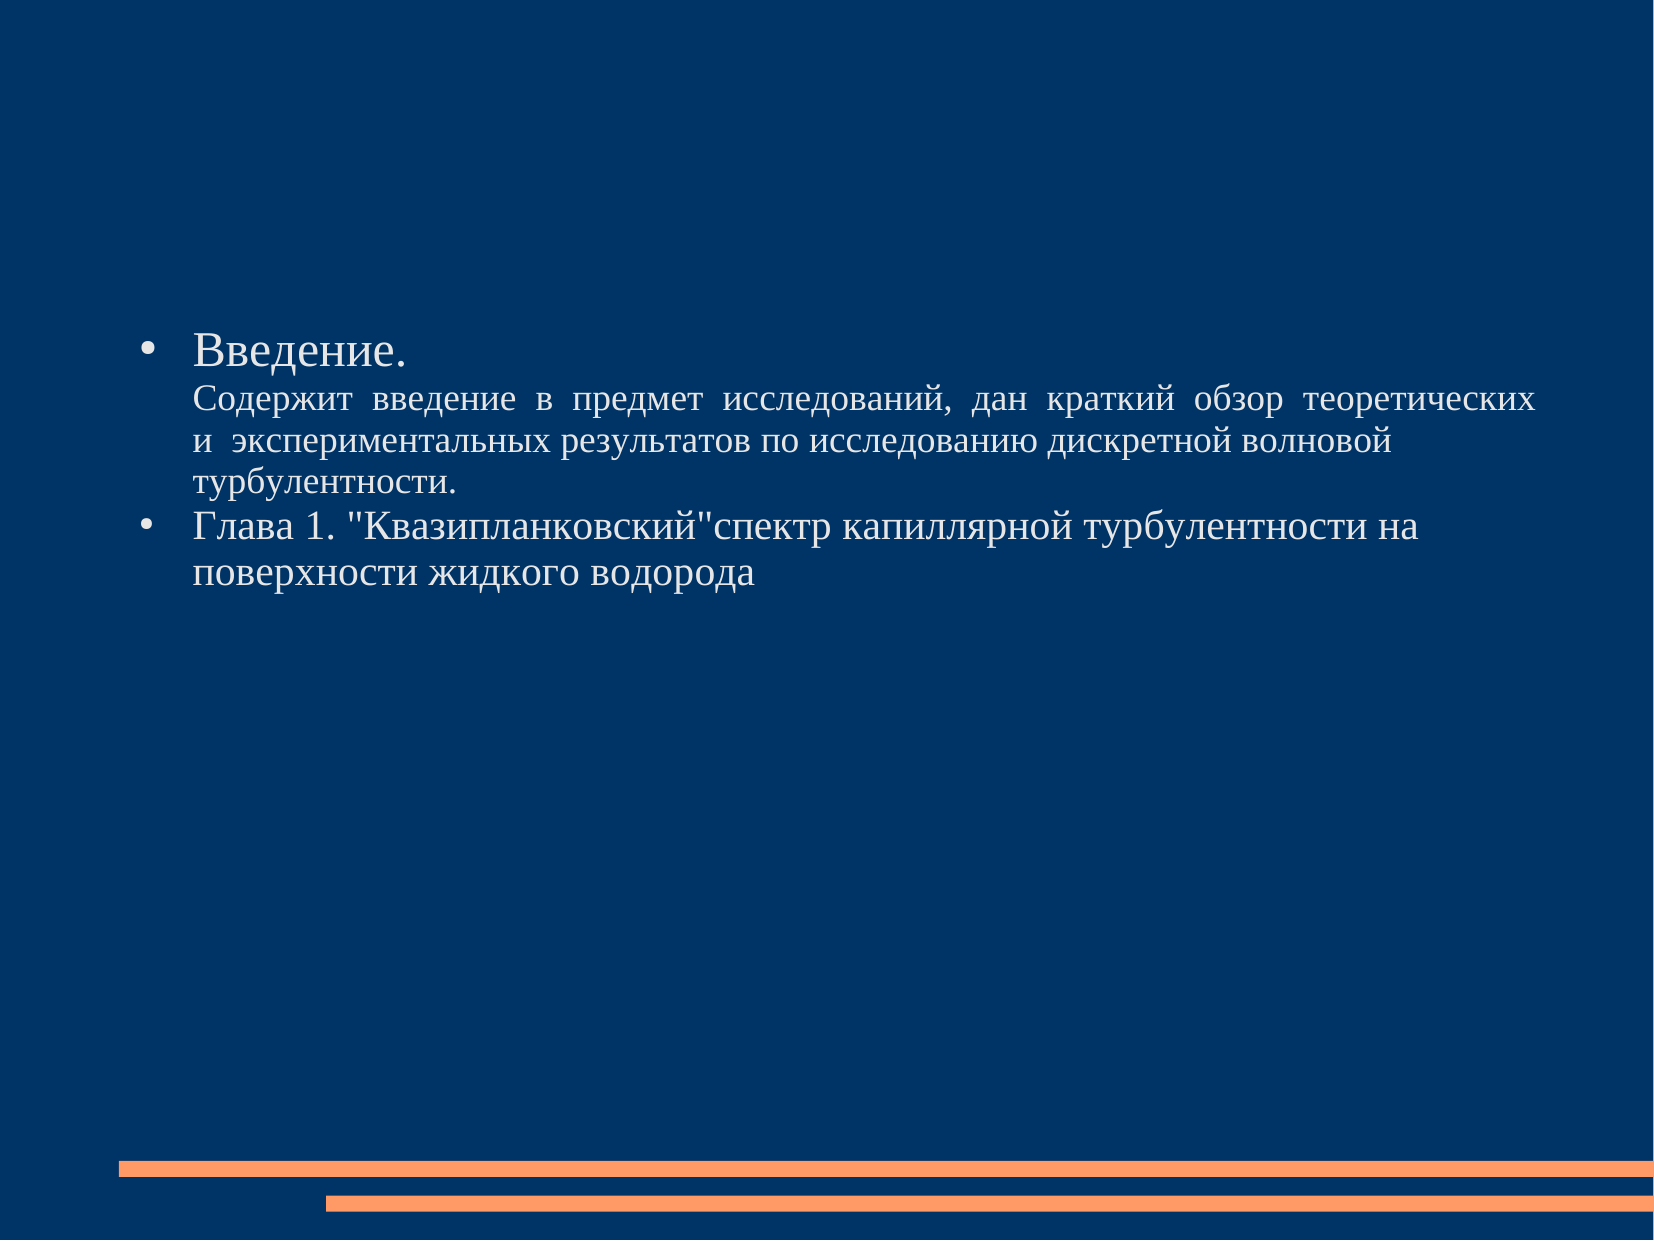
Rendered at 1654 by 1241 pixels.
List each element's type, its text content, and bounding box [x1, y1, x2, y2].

list Введение. Содержит введение в предмет исследований, дан краткий обзор теоретических и экспериментальных результатов по исследованию дискретной волновой турбулентности. Глава 1. "Квазипланковский"спектр капиллярной турбулентности на поверхности жидкого водорода [121, 322, 1561, 1042]
